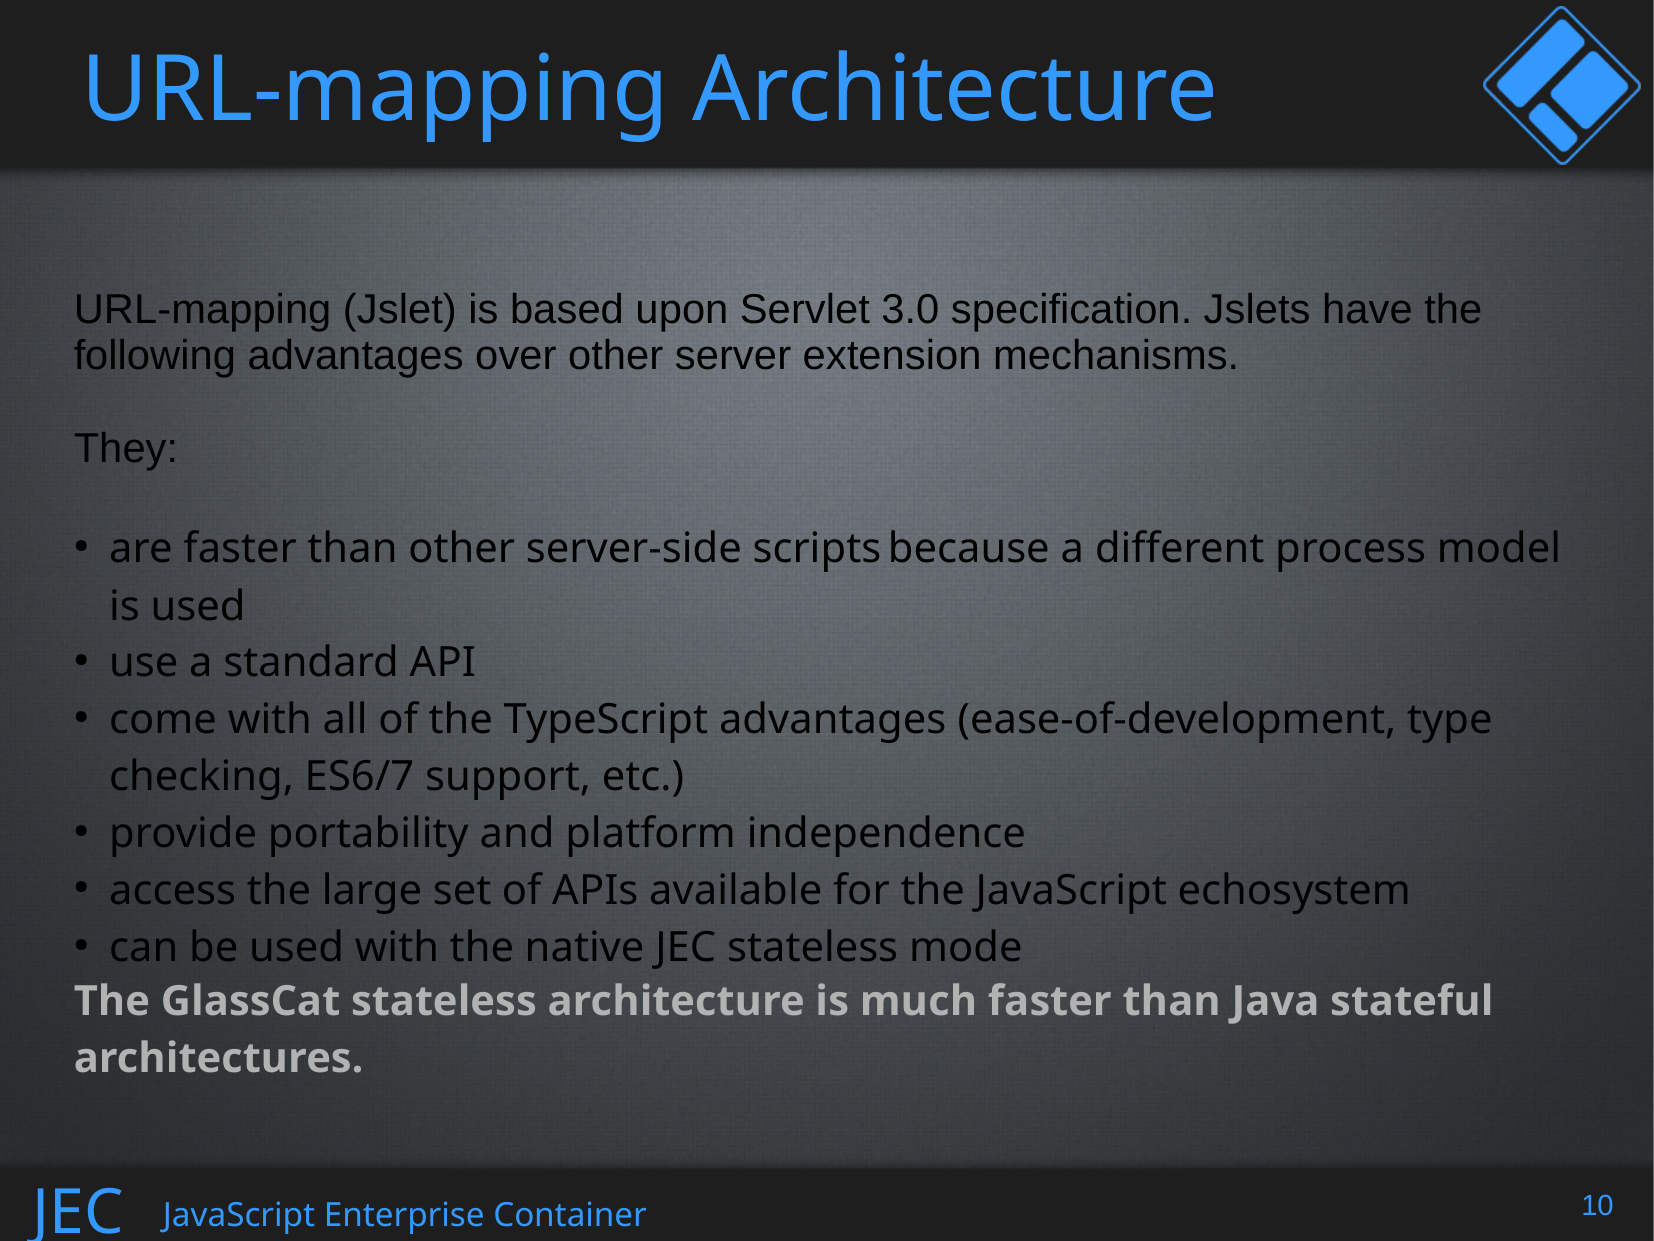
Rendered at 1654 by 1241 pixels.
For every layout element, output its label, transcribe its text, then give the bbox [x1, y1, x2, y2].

picture [0, 0, 1654, 1241]
text_box URL-mapping (Jslet) is based upon Servlet 3.0 specification. Jslets have the following advantages over other server extension mechanisms. They: are faster than other server-side scripts because a different process model is used use a standard API come with all of the TypeScript advantages (ease-of-development, type checking, ES6/7 support, etc.) provide portability and platform independence access the large set of APIs available for the JavaScript echosystem can be used with the native JEC stateless mode [59, 278, 1595, 902]
text_box JEC [17, 1159, 149, 1241]
text_box 10 [742, 1181, 1629, 1229]
text_box JavaScript Enterprise Container [148, 1183, 651, 1241]
title URL-mapping Architecture [81, 23, 1440, 147]
text_box The GlassCat stateless architecture is much faster than Java stateful architectures. [59, 963, 1595, 1074]
